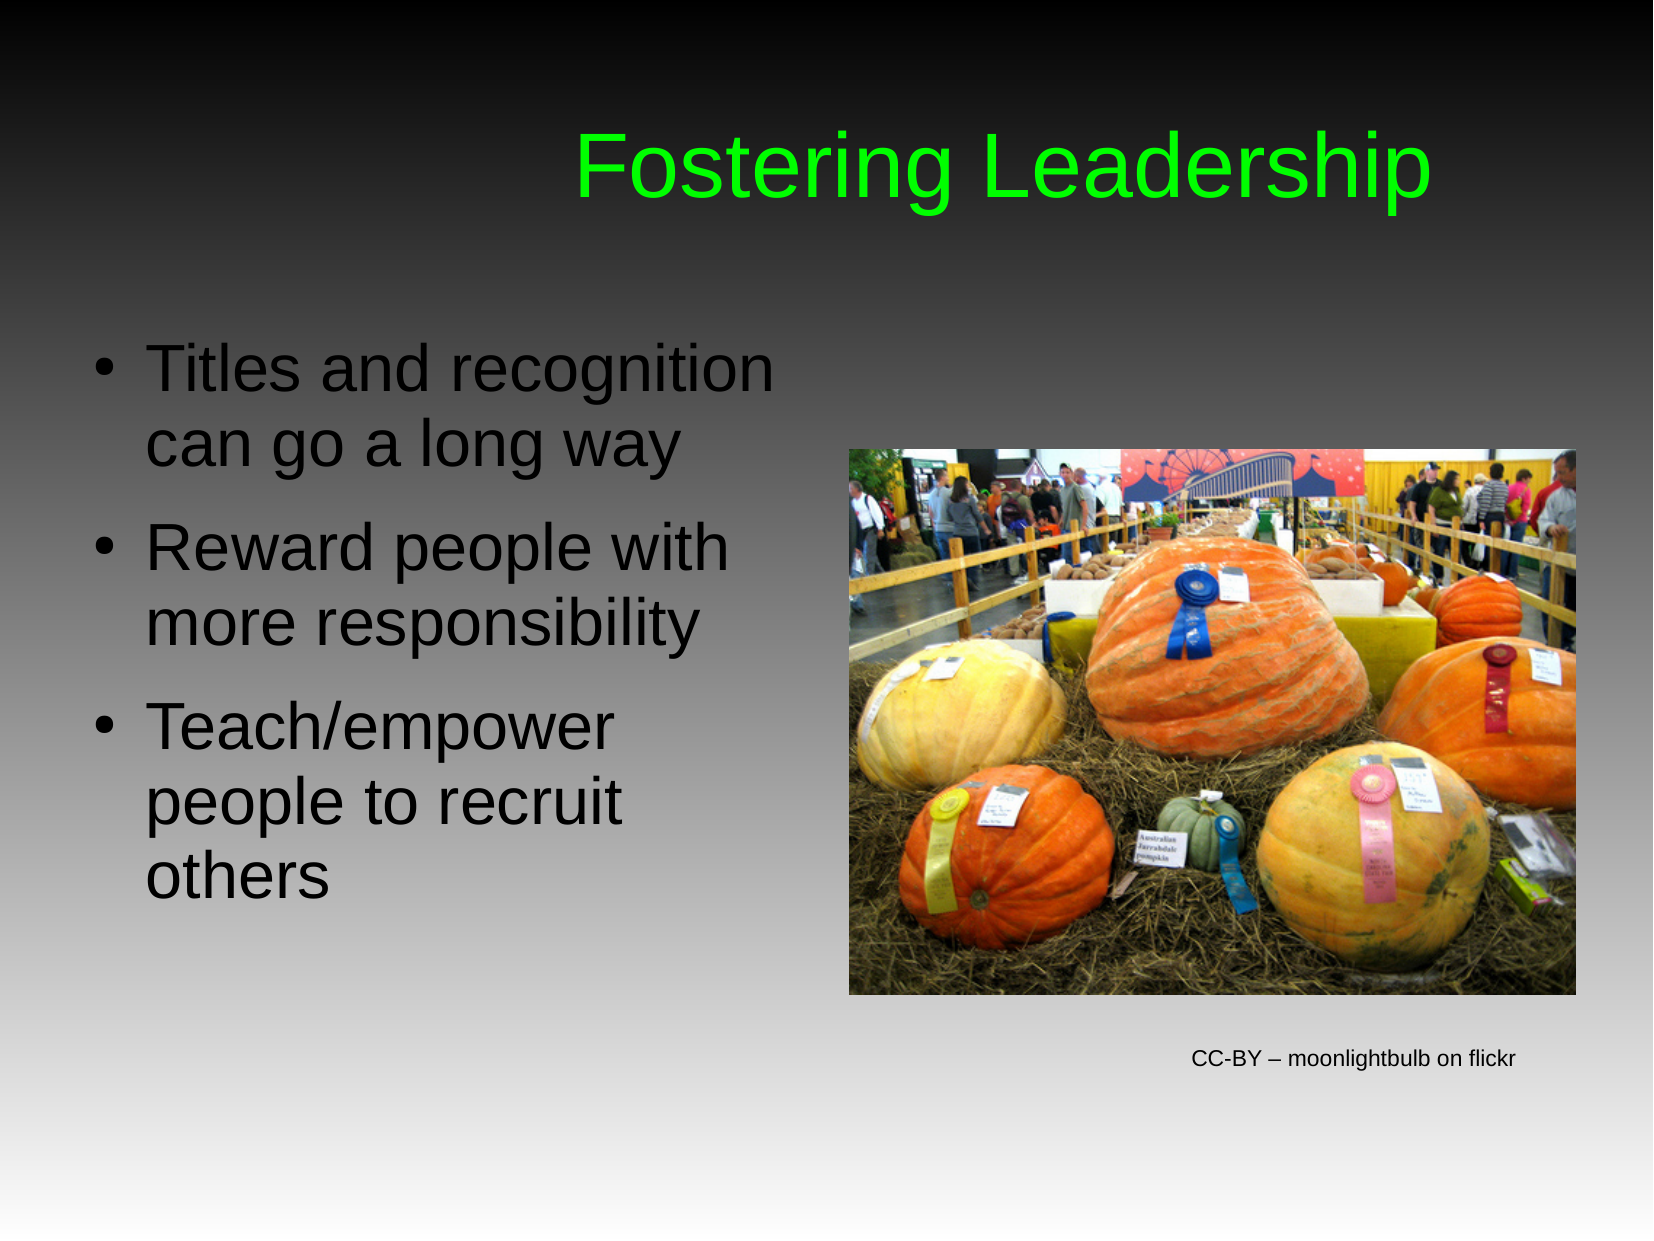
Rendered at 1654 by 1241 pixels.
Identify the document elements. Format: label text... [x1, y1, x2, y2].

picture [849, 449, 1576, 995]
title CC-BY – moonlightbulb on flickr [1170, 1030, 1538, 1088]
list Titles and recognition can go a long way Reward people with more responsibility Teach/empower people to recruit others [75, 330, 801, 1126]
title Fostering Leadership [355, 69, 1653, 263]
